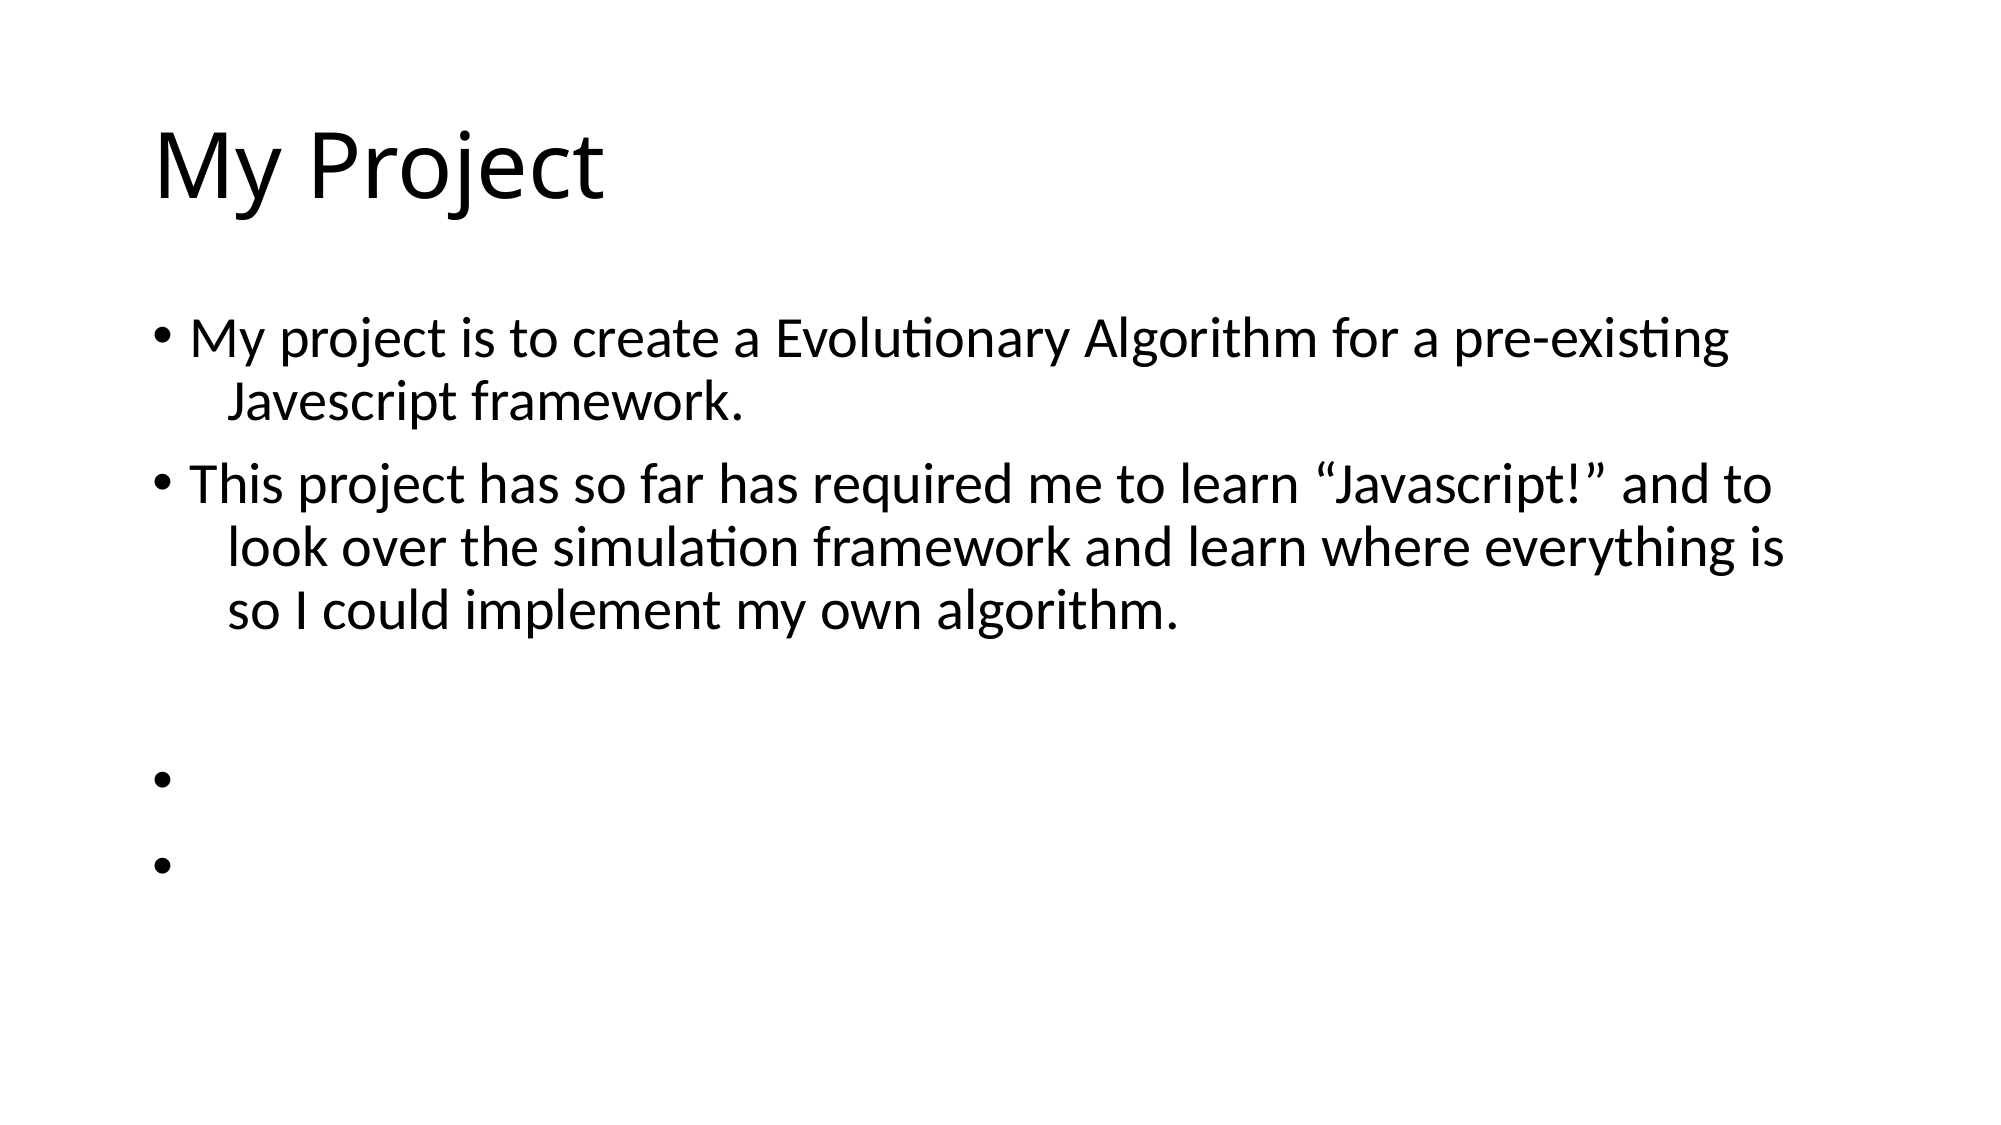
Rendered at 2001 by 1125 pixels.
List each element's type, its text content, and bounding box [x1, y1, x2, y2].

title My Project [137, 59, 1863, 278]
list My project is to create a Evolutionary Algorithm for a pre-existing Javescript framework. This project has so far has required me to learn “Javascript!” and to look over the simulation framework and learn where everything is so I could implement my own algorithm. [137, 299, 1863, 1014]
